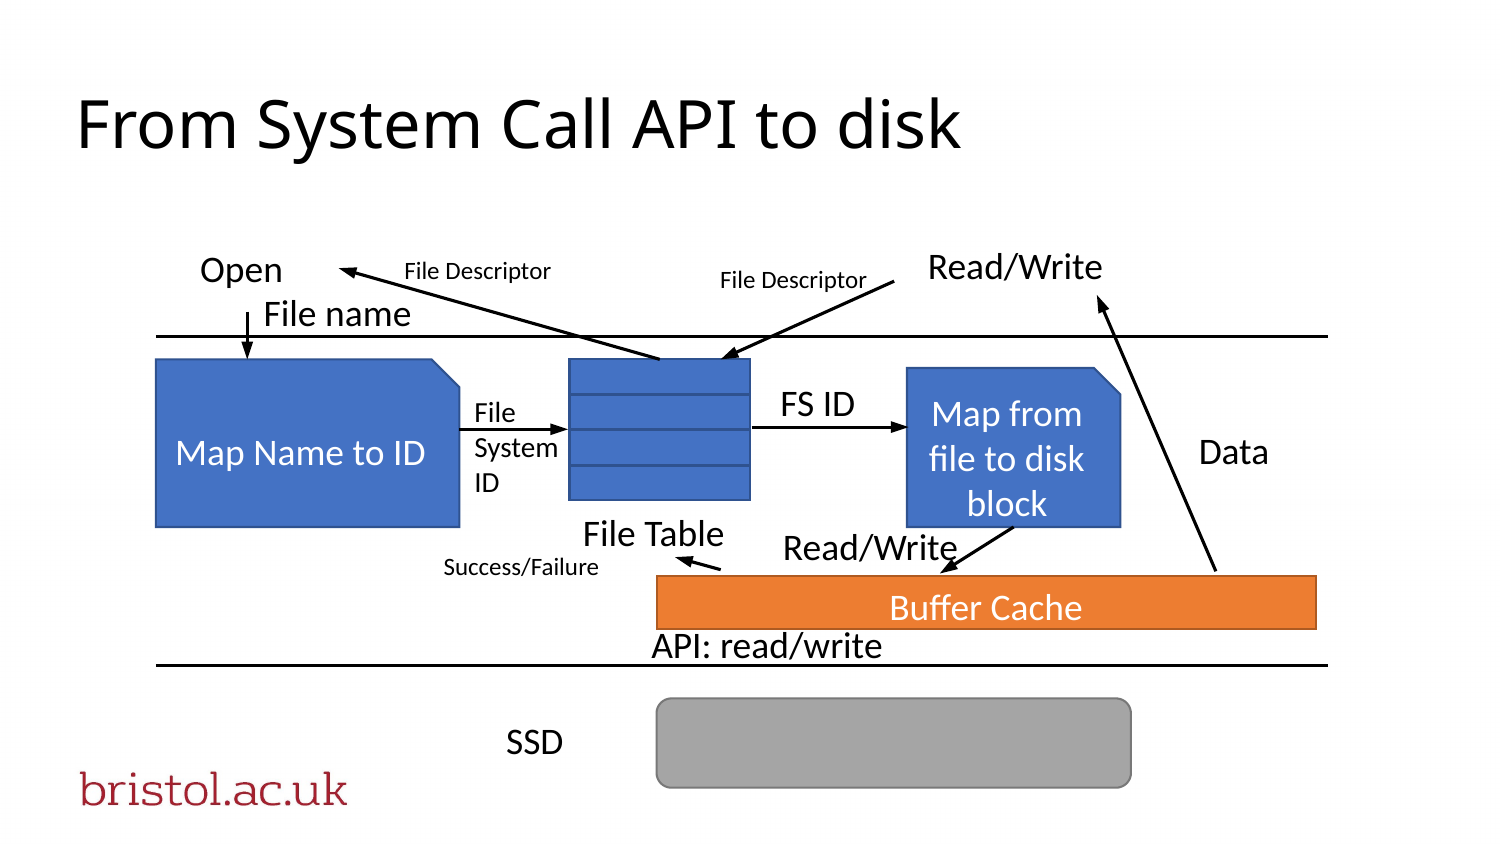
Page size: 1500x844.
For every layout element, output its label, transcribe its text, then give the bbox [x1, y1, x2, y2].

text_box [575, 466, 750, 500]
text_box Buffer Cache [657, 576, 1316, 629]
text_box [575, 395, 750, 429]
title From System Call API to disk [60, 44, 1440, 209]
text_box API: read/write [636, 613, 901, 674]
text_box [656, 698, 1131, 788]
text_box Read/Write [767, 514, 976, 576]
text_box File Descriptor [389, 247, 568, 293]
text_box Read/Write [912, 234, 1121, 295]
text_box Open [185, 237, 300, 299]
text_box Map from file to disk block [907, 367, 1121, 528]
text_box FS ID [765, 371, 872, 432]
text_box SSD [491, 709, 580, 770]
text_box File name [248, 281, 429, 342]
text_box File Descriptor [705, 255, 884, 302]
text_box [575, 430, 750, 465]
text_box File Table [567, 501, 742, 563]
text_box Success/Failure [428, 542, 644, 589]
text_box Data [1183, 419, 1286, 480]
text_box File System ID [459, 386, 575, 508]
text_box Map Name to ID [155, 359, 460, 528]
text_box [570, 359, 750, 394]
